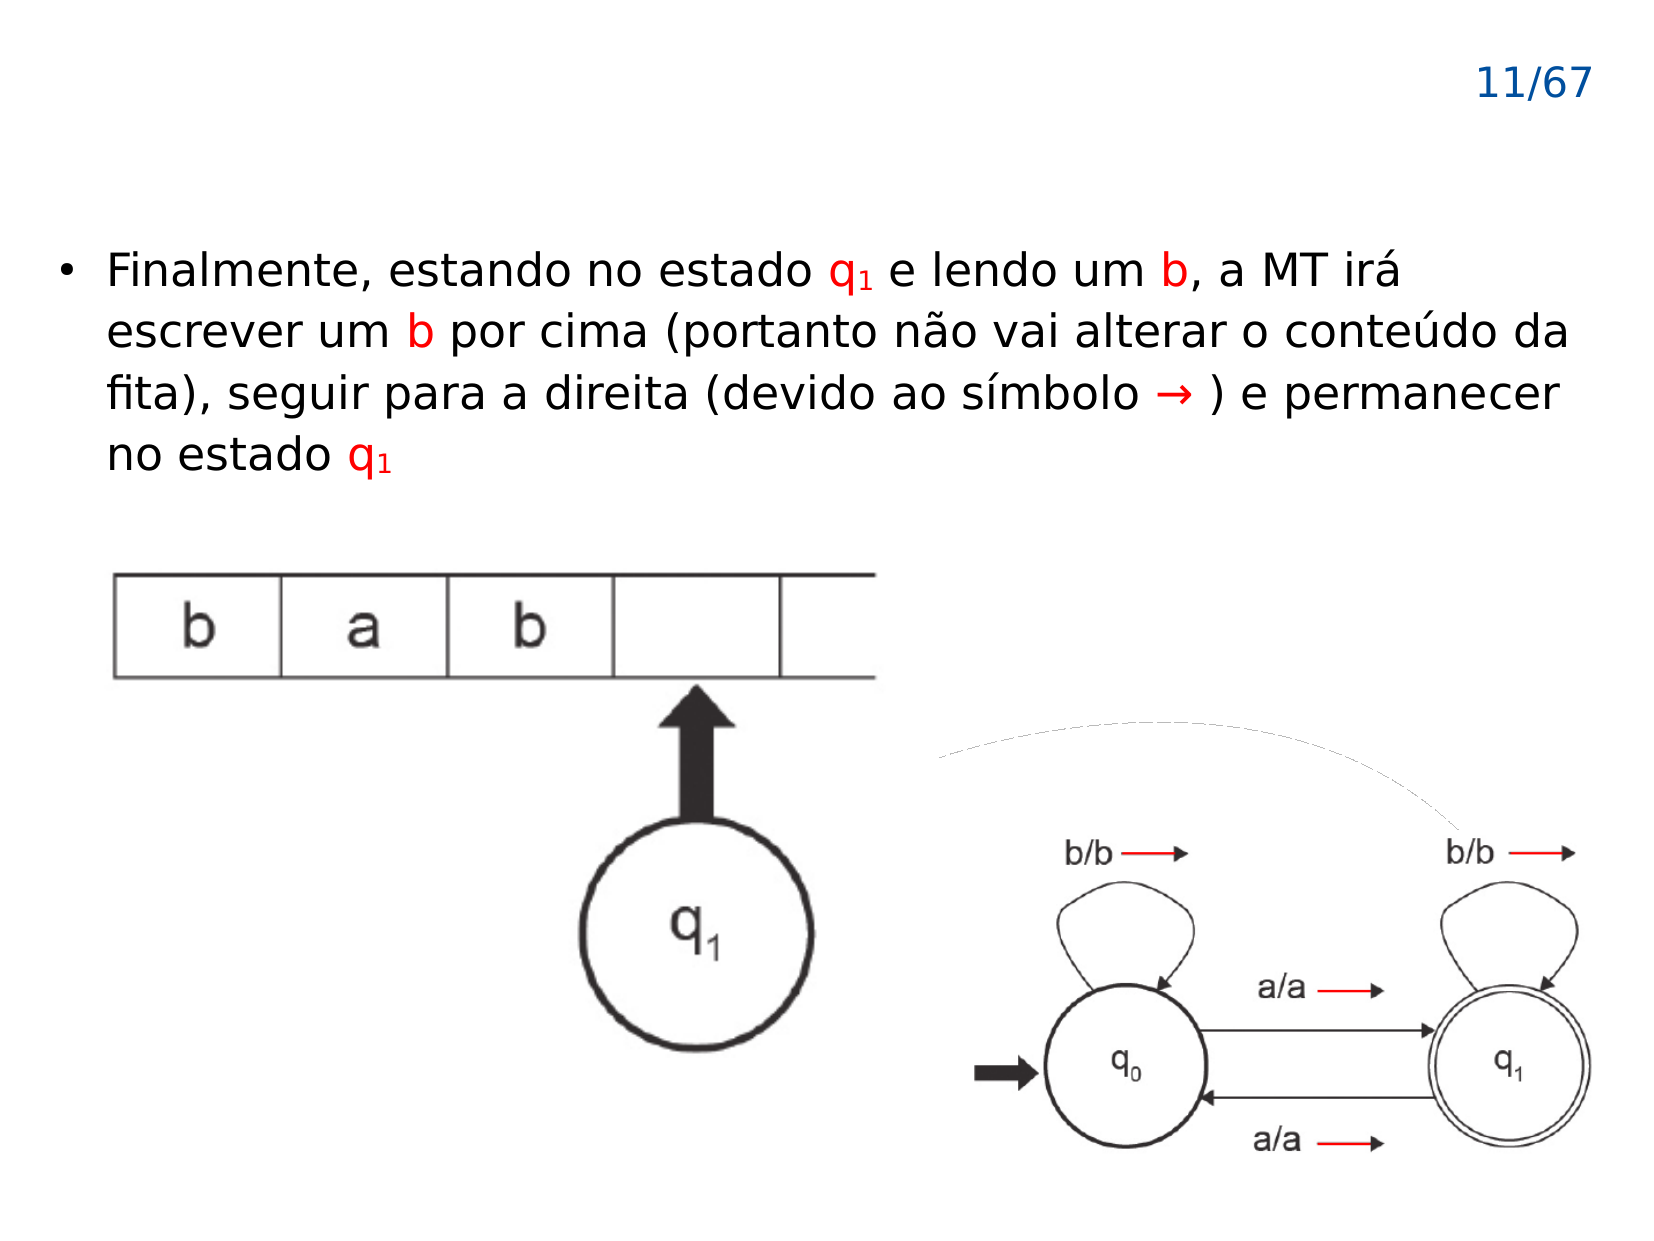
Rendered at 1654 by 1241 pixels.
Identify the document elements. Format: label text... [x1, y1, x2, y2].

picture [103, 563, 888, 1058]
picture [972, 829, 1595, 1158]
list Finalmente, estando no estado q1 e lendo um b, a MT irá escrever um b por cima (portanto não vai alterar o conteúdo da fita), seguir para a direita (devido ao símbolo → ) e permanecer no estado q1 [59, 236, 1595, 1211]
